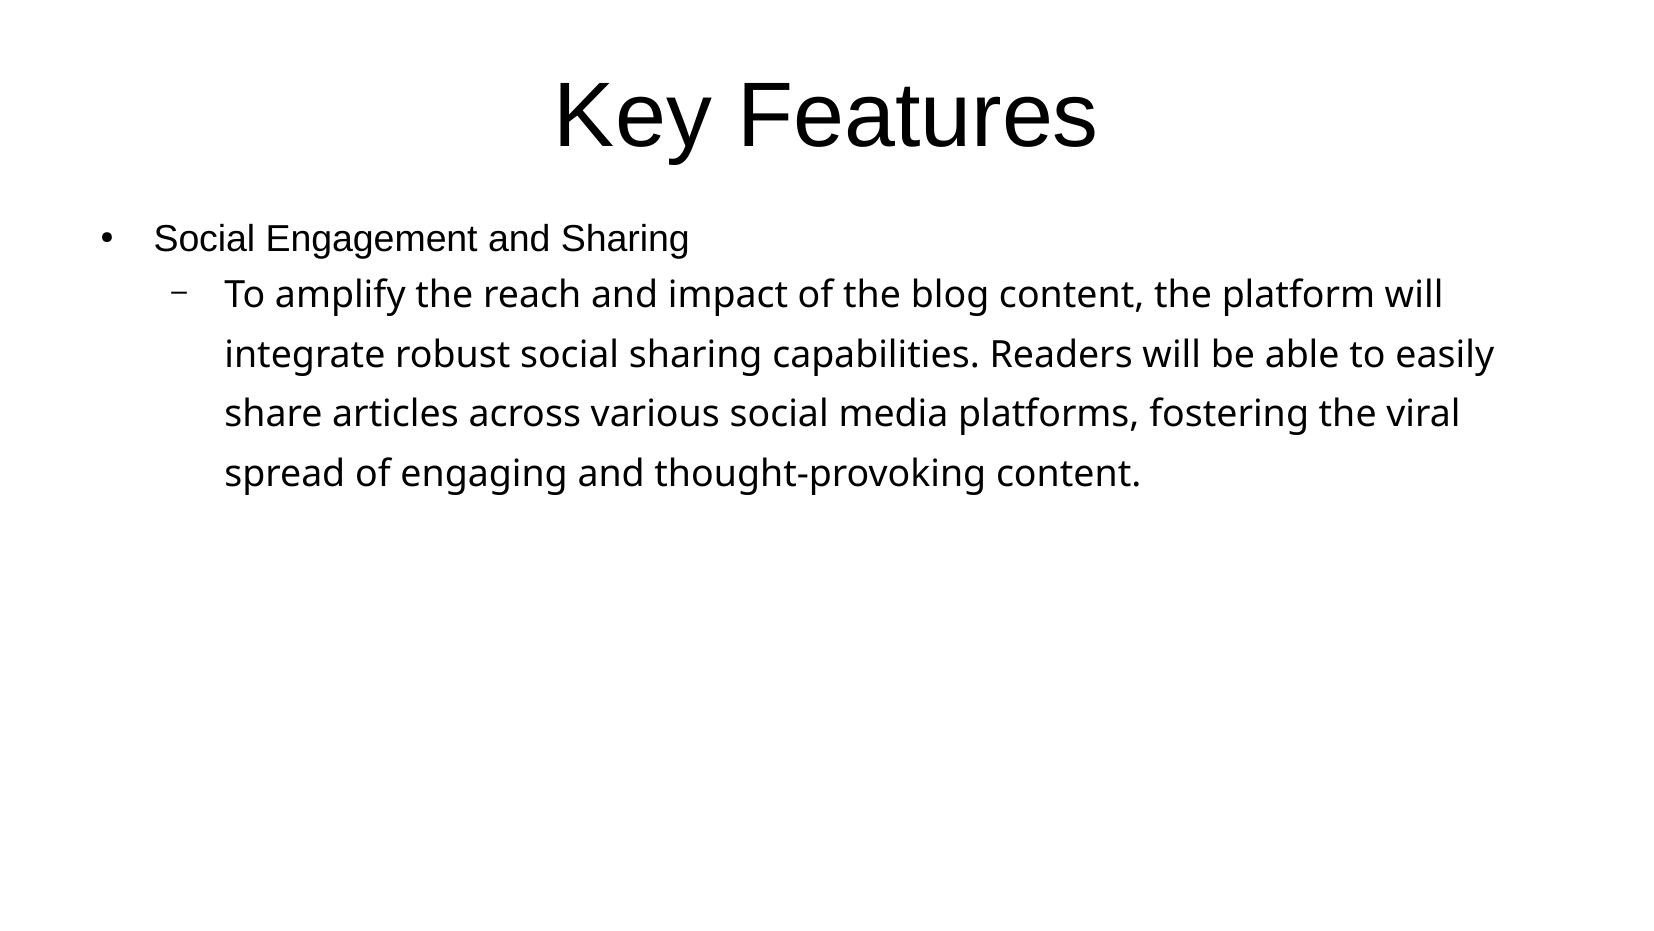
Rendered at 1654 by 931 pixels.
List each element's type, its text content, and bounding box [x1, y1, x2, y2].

list Social Engagement and Sharing To amplify the reach and impact of the blog content, the platform will integrate robust social sharing capabilities. Readers will be able to easily share articles across various social media platforms, fostering the viral spread of engaging and thought-provoking content. [82, 217, 1571, 758]
title Key Features [82, 37, 1571, 193]
